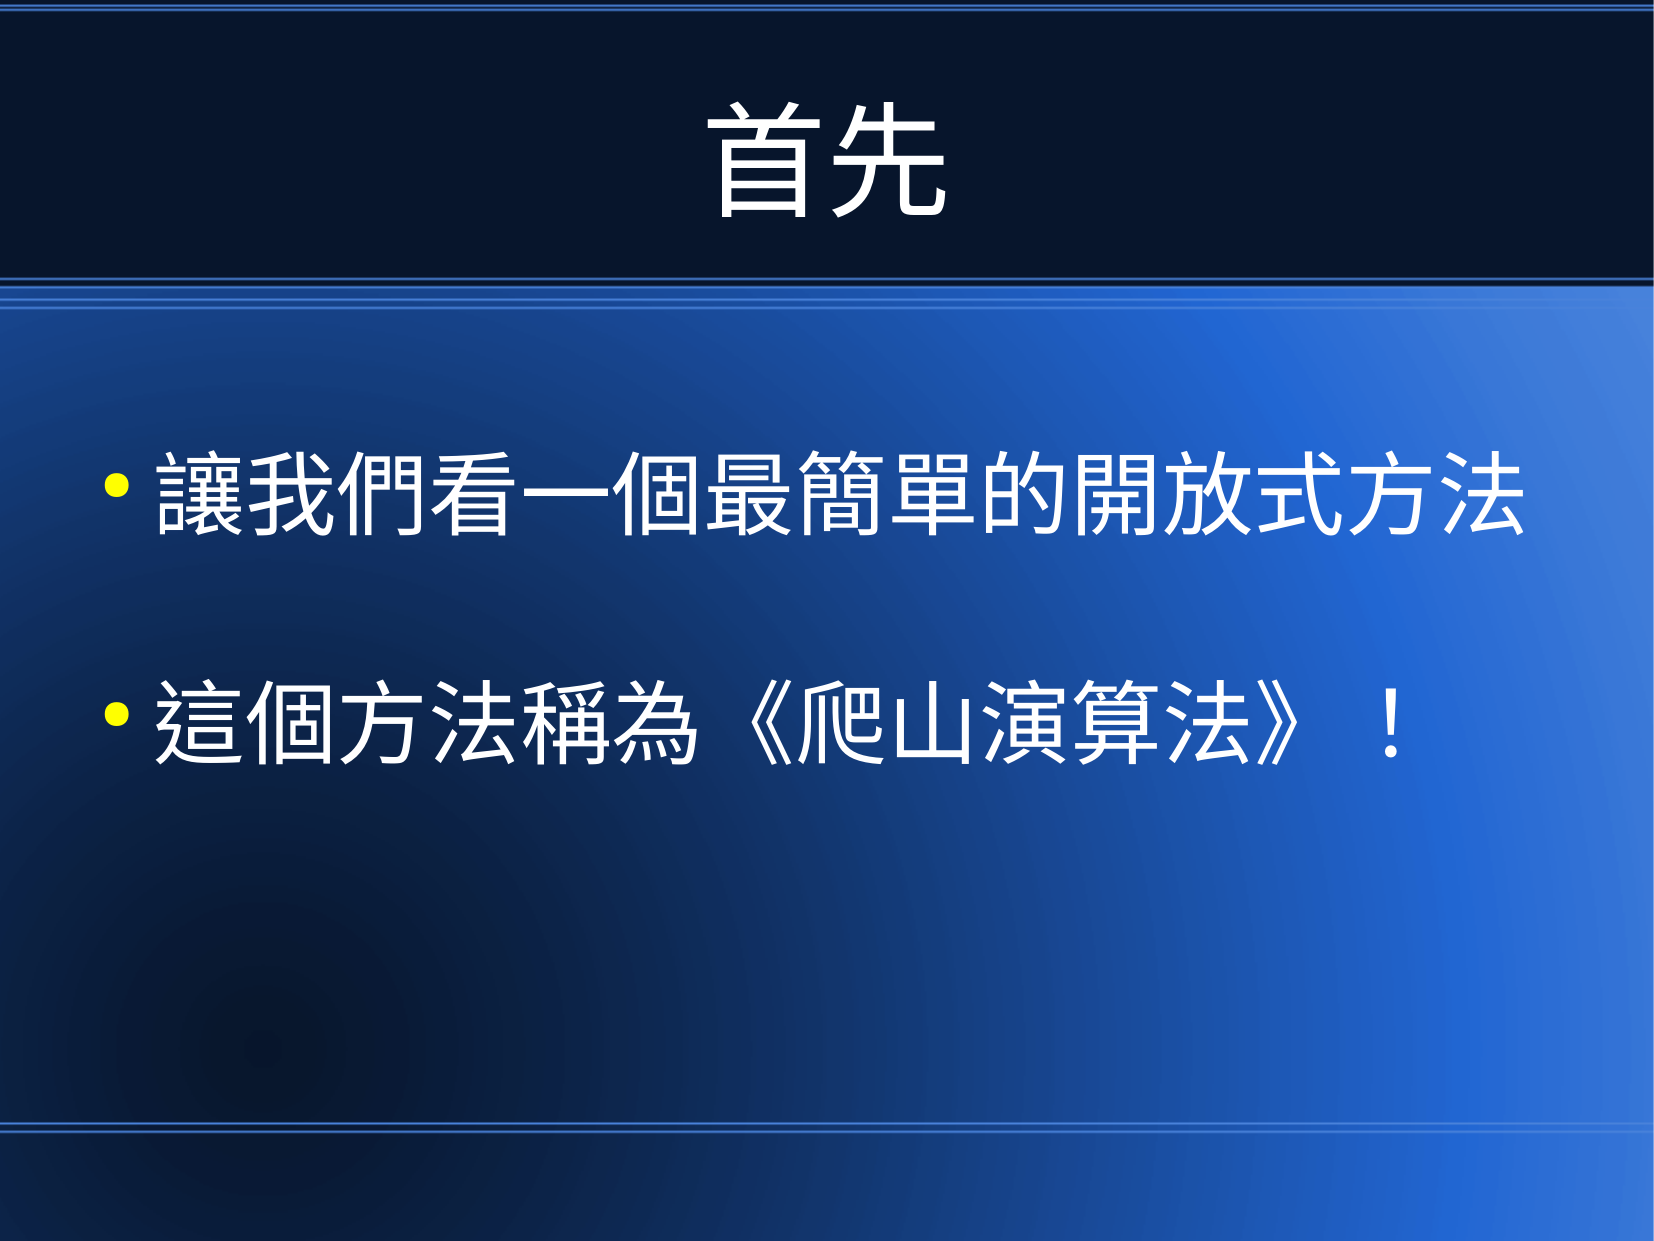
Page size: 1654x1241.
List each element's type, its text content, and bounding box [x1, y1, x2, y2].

list 讓我們看一個最簡單的開放式方法 這個方法稱為《爬山演算法》！ [82, 355, 1571, 1241]
title 首先 [82, 49, 1571, 257]
picture [0, 0, 1654, 1241]
